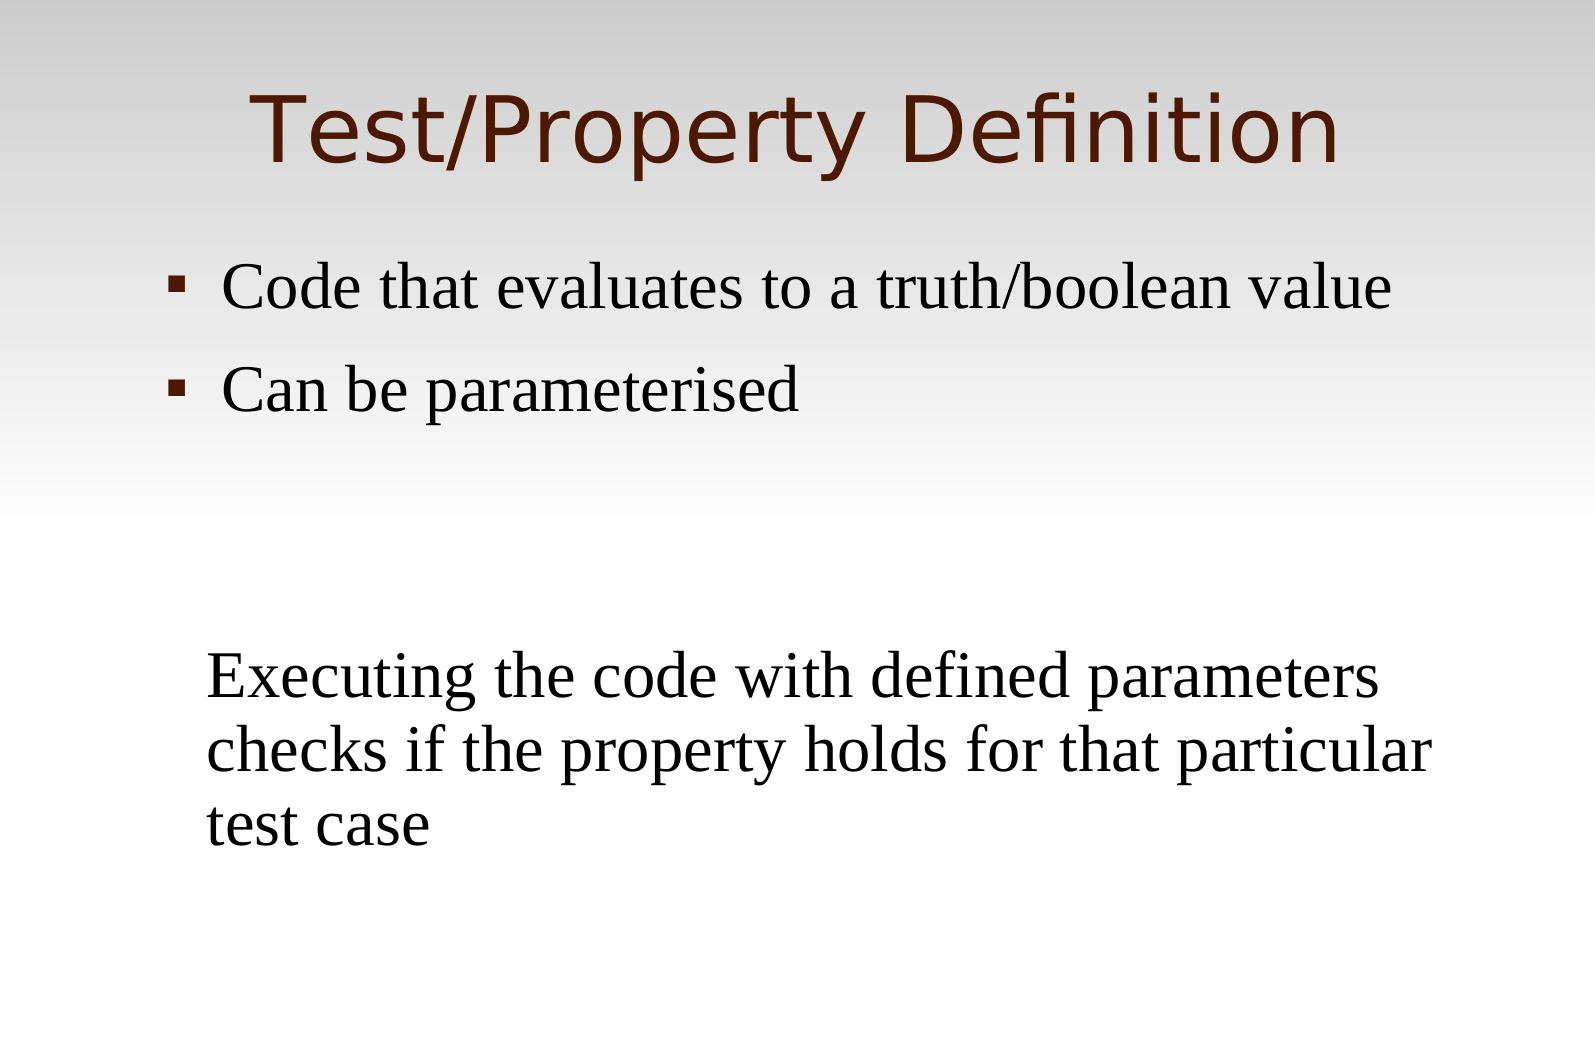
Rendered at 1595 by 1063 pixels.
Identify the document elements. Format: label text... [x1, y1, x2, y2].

title Test/Property Definition [79, 42, 1515, 220]
list Code that evaluates to a truth/boolean value Can be parameterised [79, 248, 1515, 584]
list Executing the code with defined parameters checks if the property holds for that particular test case [65, 637, 1501, 973]
